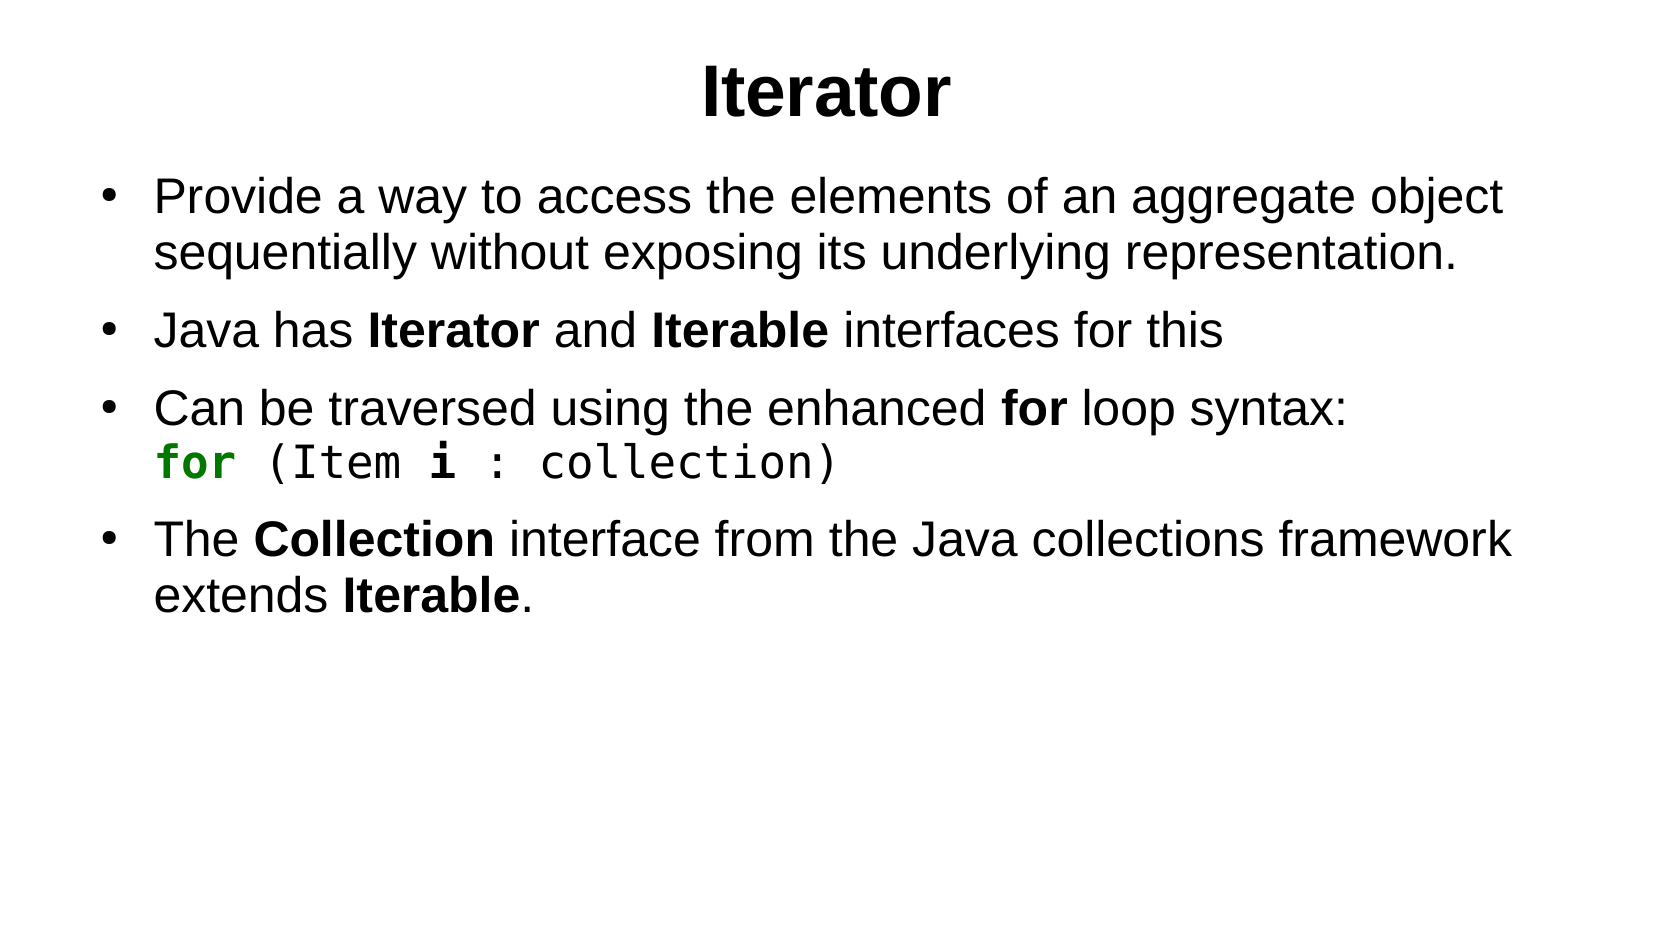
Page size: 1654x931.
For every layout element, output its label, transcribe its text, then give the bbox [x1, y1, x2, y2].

title Iterator [82, 37, 1571, 147]
list Provide a way to access the elements of an aggregate object sequentially without exposing its underlying representation. Java has Iterator and Iterable interfaces for this Can be traversed using the enhanced for loop syntax: for (Item i : collection) The Collection interface from the Java collections framework extends Iterable. [82, 168, 1538, 889]
